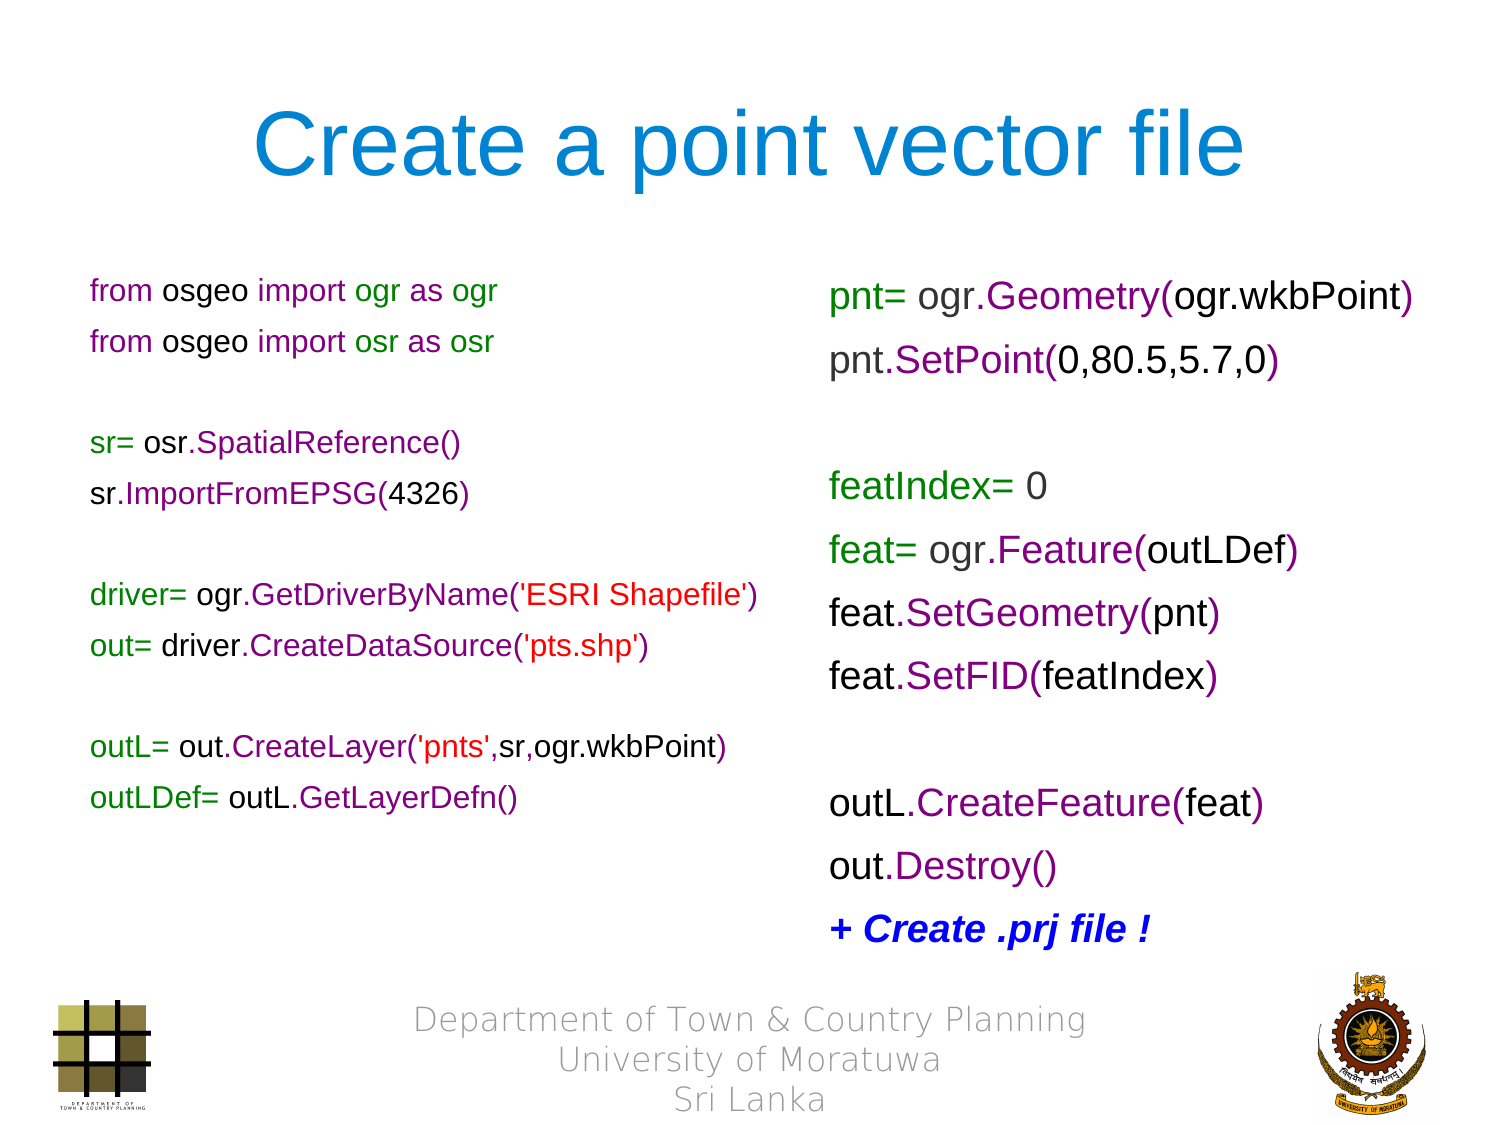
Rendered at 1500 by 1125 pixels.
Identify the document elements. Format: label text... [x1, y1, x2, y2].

picture [53, 1000, 151, 1110]
list from osgeo import ogr as ogr from osgeo import osr as osr sr= osr.SpatialReference() sr.ImportFromEPSG(4326) driver= ogr.GetDriverByName('ESRI Shapefile') out= driver.CreateDataSource('pts.shp') outL= out.CreateLayer('pnts',sr,ogr.wkbPoint) outLDef= outL.GetLayerDefn() [75, 262, 813, 931]
title Create a point vector file [75, 45, 1426, 233]
picture [1312, 966, 1435, 1125]
list pnt= ogr.Geometry(ogr.wkbPoint) pnt.SetPoint(0,80.5,5.7,0) featIndex= 0 feat= ogr.Feature(outLDef) feat.SetGeometry(pnt) feat.SetFID(featIndex) outL.CreateFeature(feat) out.Destroy() + Create .prj file ! [813, 262, 1488, 961]
